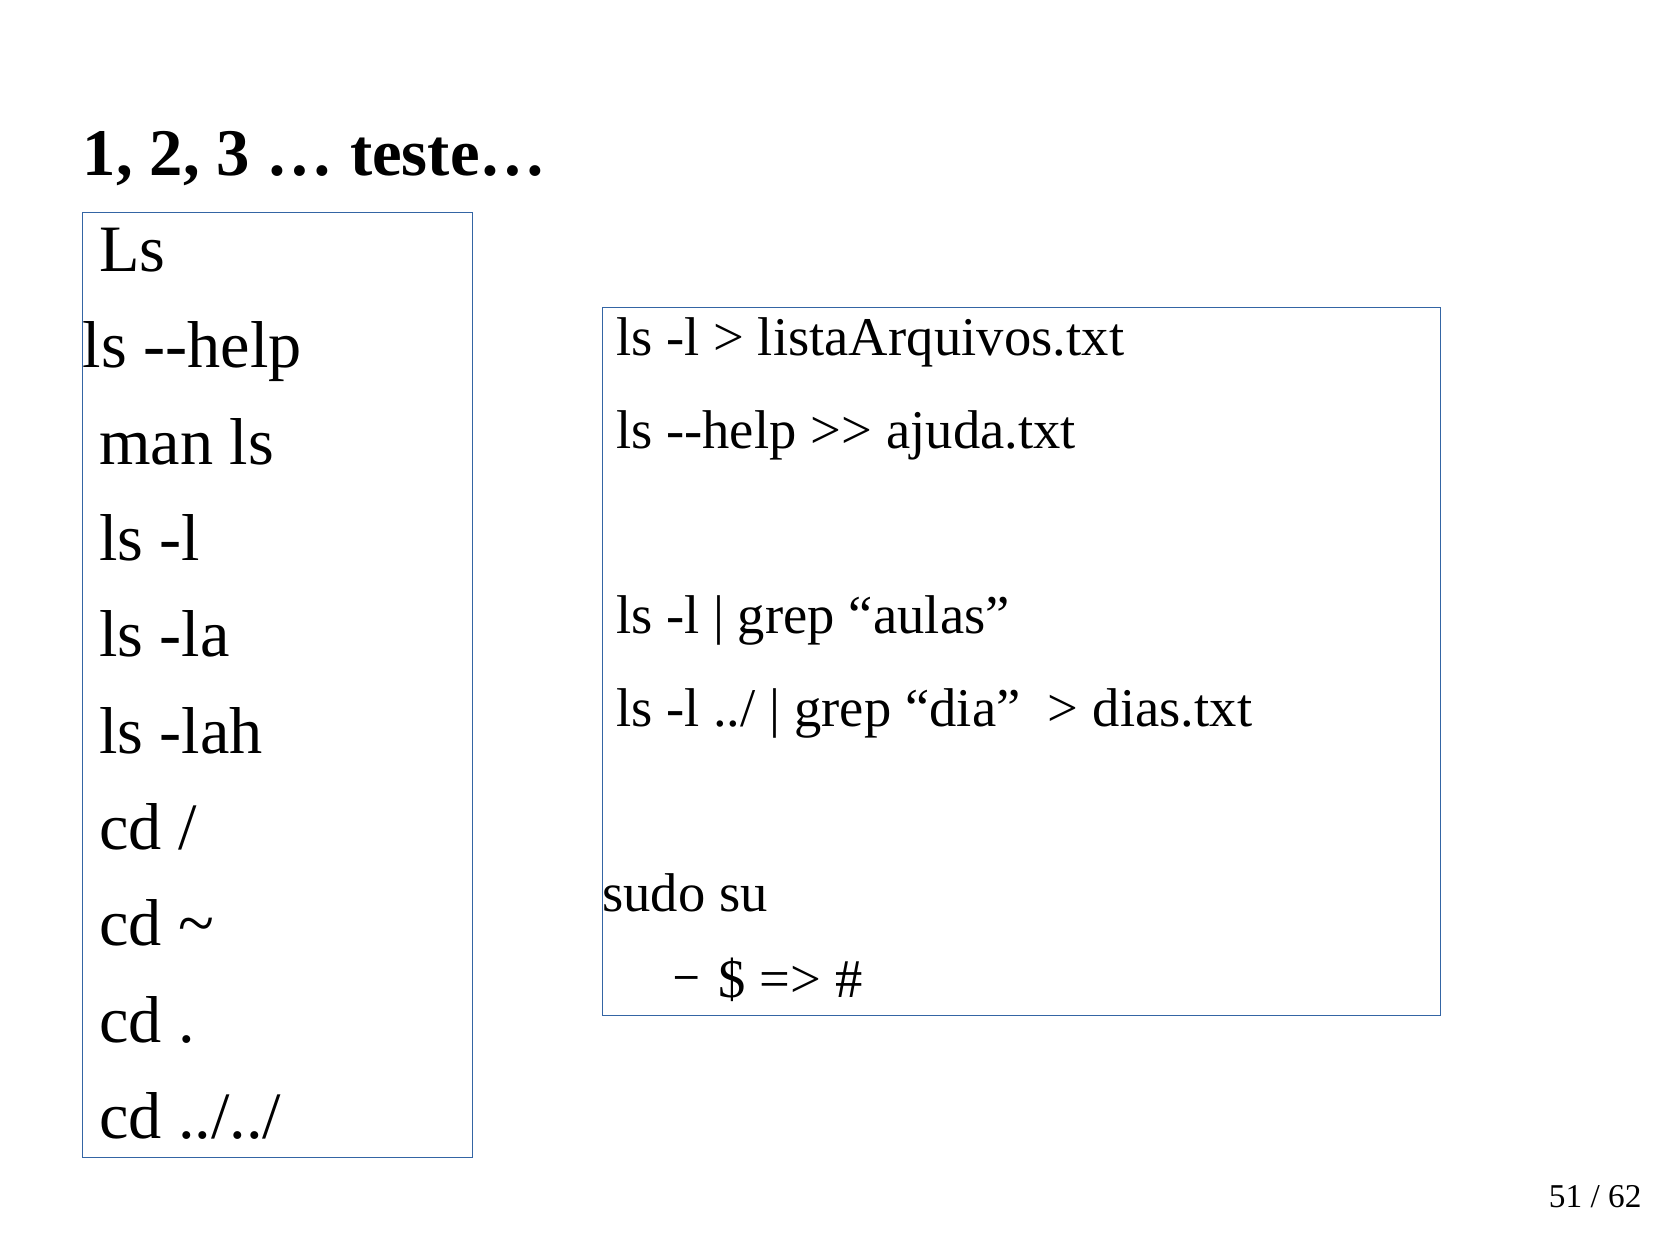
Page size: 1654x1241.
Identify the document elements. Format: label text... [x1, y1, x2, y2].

list Ls ls --help man ls ls -l ls -la ls -lah cd / cd ~ cd . cd ../../ [82, 212, 473, 1158]
title 1, 2, 3 … teste… [82, 49, 1571, 257]
list ls -l > listaArquivos.txt ls --help >> ajuda.txt ls -l | grep “aulas” ls -l ../ | grep “dia” > dias.txt sudo su $ => # [602, 307, 1441, 1016]
